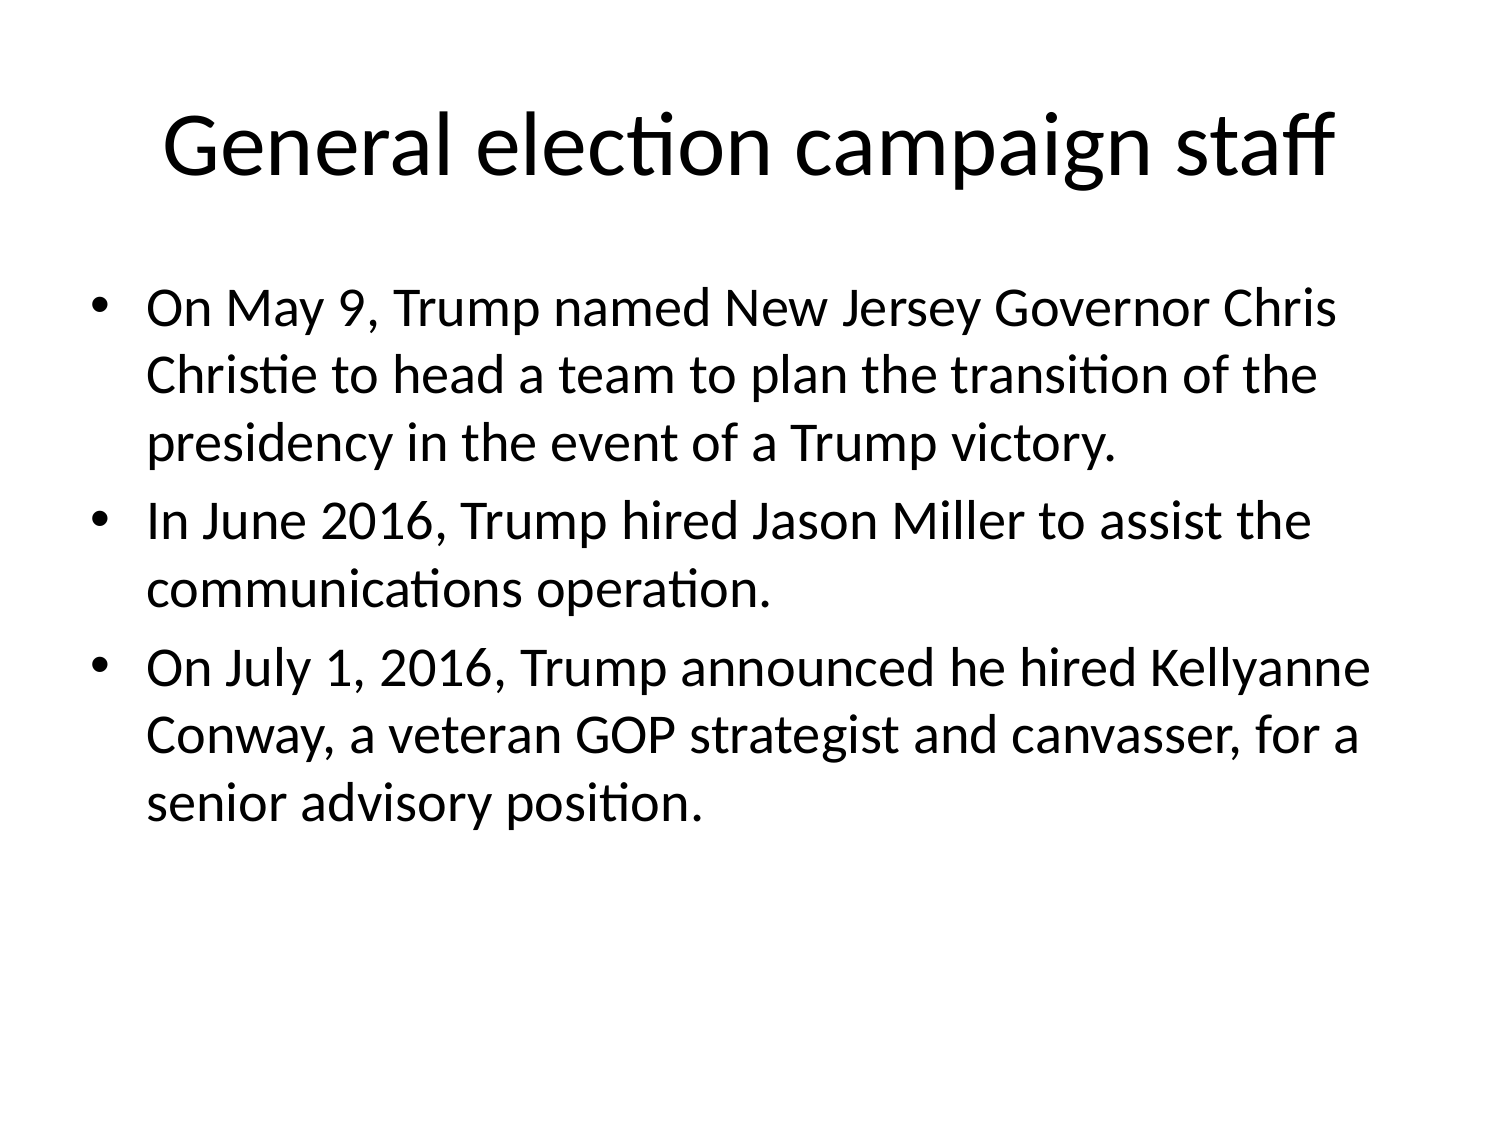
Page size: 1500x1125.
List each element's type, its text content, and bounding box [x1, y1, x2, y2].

list On May 9, Trump named New Jersey Governor Chris Christie to head a team to plan the transition of the presidency in the event of a Trump victory. In June 2016, Trump hired Jason Miller to assist the communications operation. On July 1, 2016, Trump announced he hired Kellyanne Conway, a veteran GOP strategist and canvasser, for a senior advisory position. [75, 262, 1425, 1005]
title General election campaign staff [75, 45, 1425, 233]
